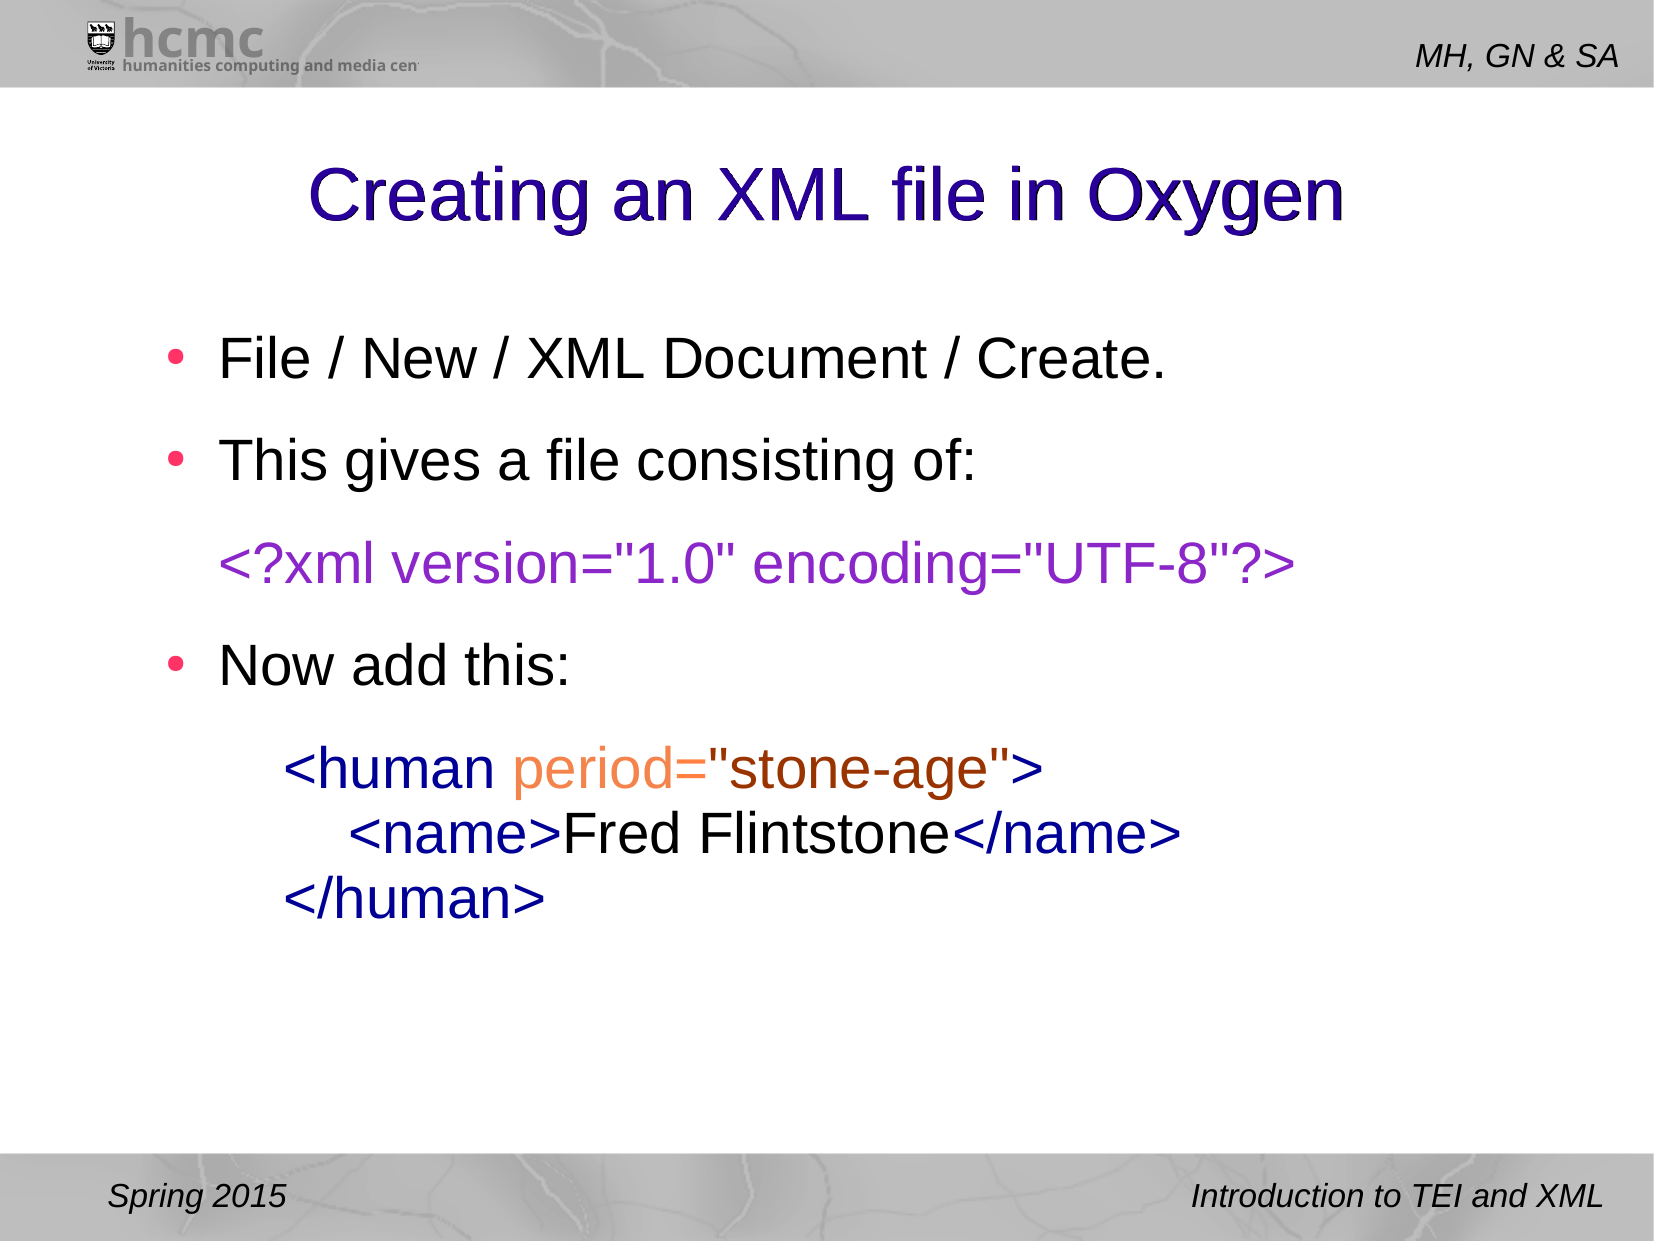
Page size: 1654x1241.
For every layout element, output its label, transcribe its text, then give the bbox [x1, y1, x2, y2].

list File / New / XML Document / Create. This gives a file consisting of: <?xml version="1.0" encoding="UTF-8"?> Now add this: <human period="stone-age"> <name>Fred Flintstone</name> </human> [147, 325, 1506, 1045]
title Creating an XML file in Oxygen [118, 90, 1536, 298]
picture [0, 0, 1654, 1241]
